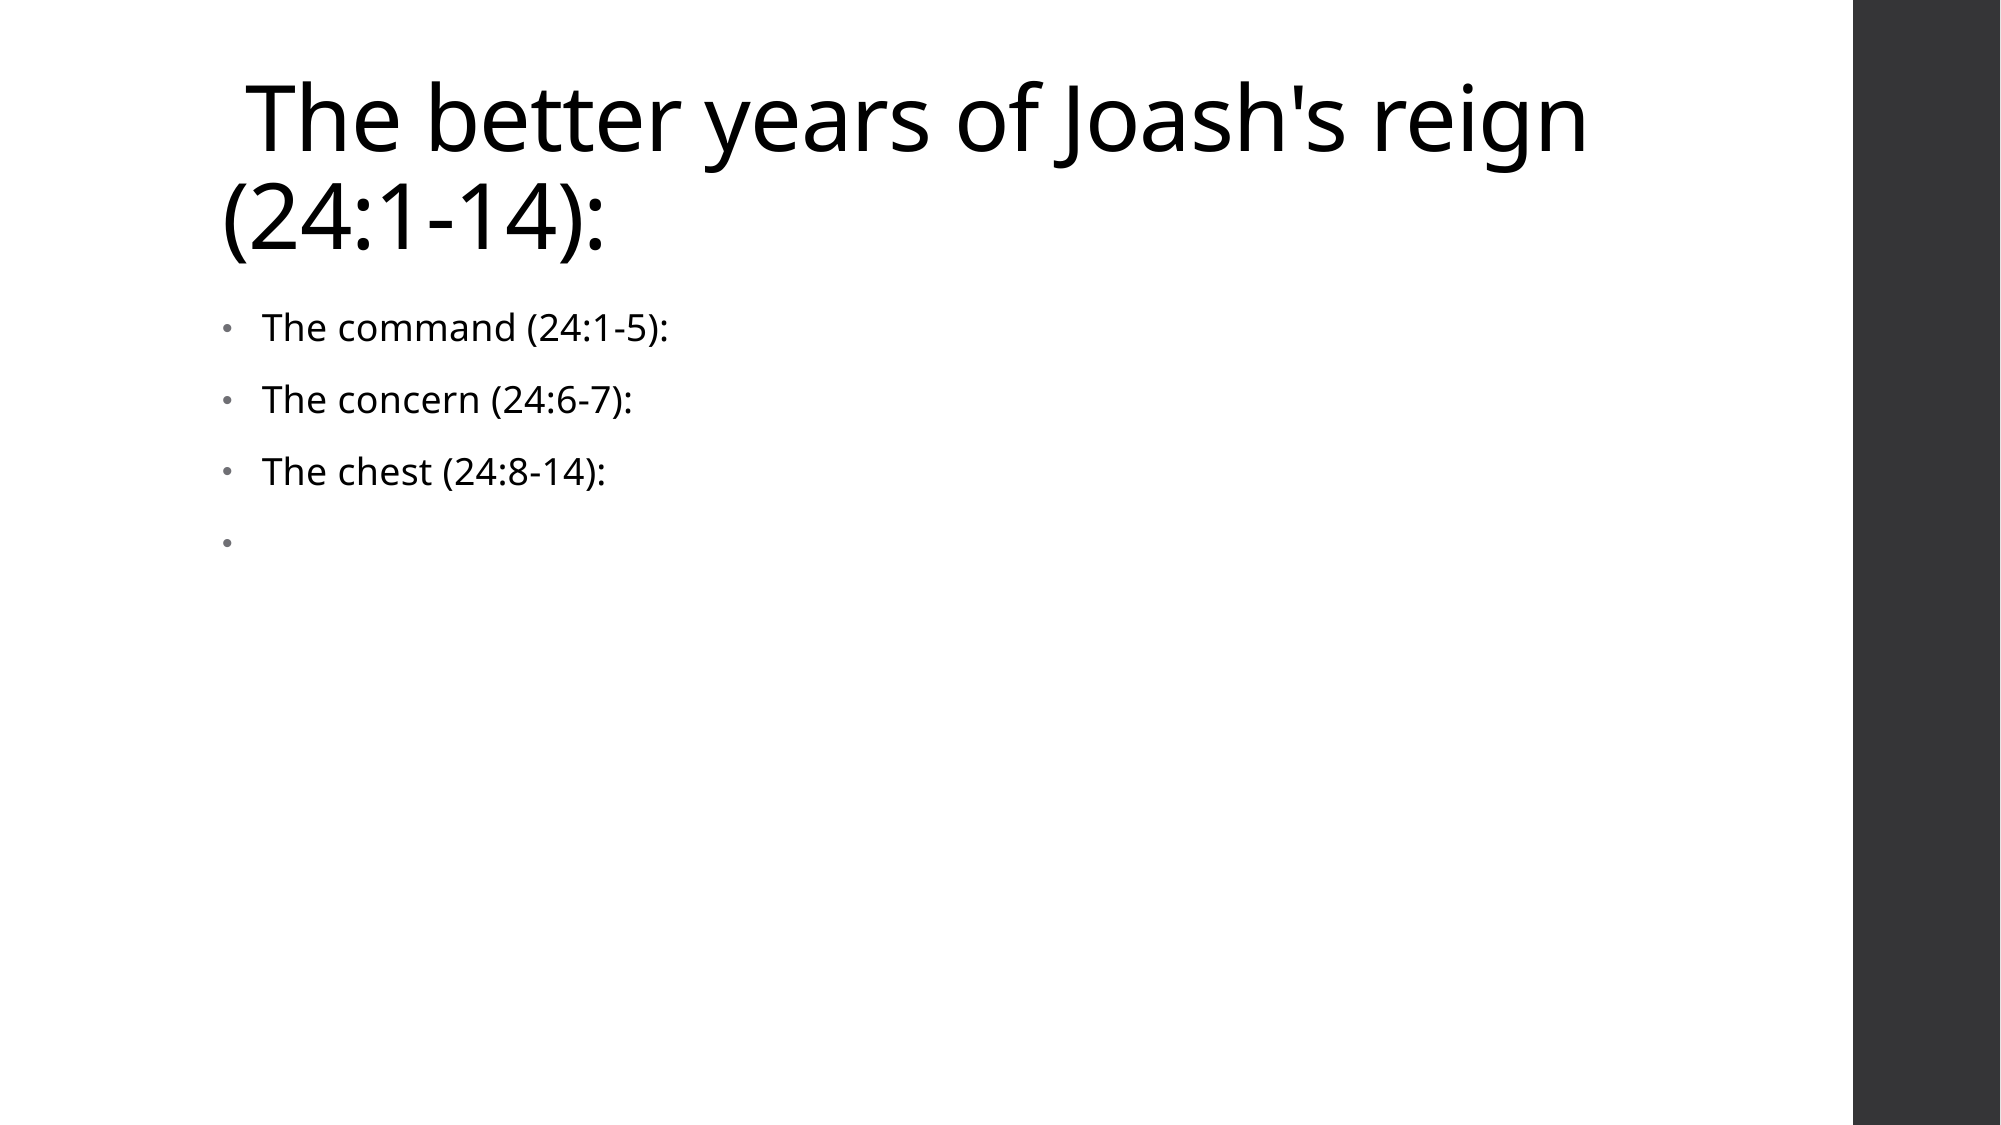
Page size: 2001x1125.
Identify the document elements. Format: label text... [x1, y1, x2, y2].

title The better years of Joash's reign (24:1-14): [206, 60, 1797, 278]
list The command (24:1-5): The concern (24:6-7): The chest (24:8-14): [206, 299, 1617, 1014]
